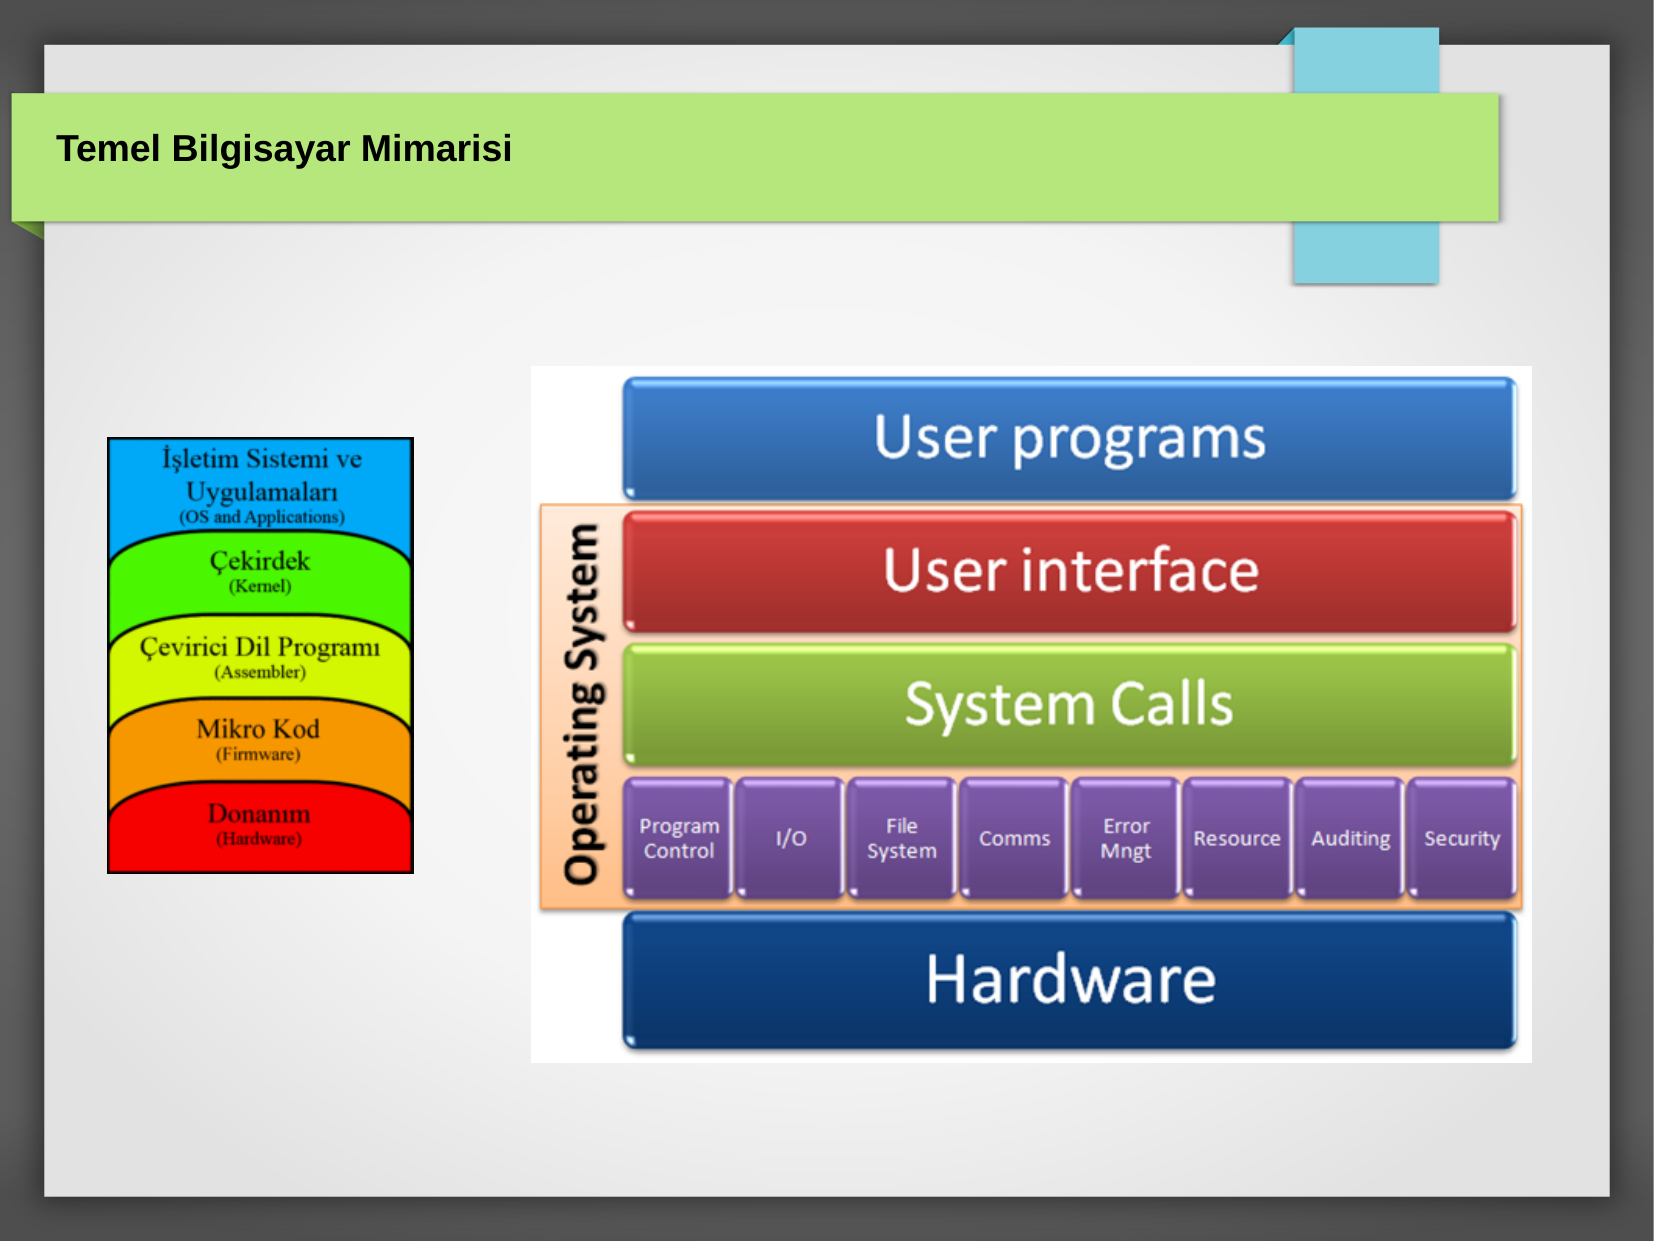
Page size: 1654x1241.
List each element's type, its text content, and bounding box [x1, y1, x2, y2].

picture [0, 0, 1654, 1241]
text_box Temel Bilgisayar Mimarisi [41, 120, 1134, 220]
